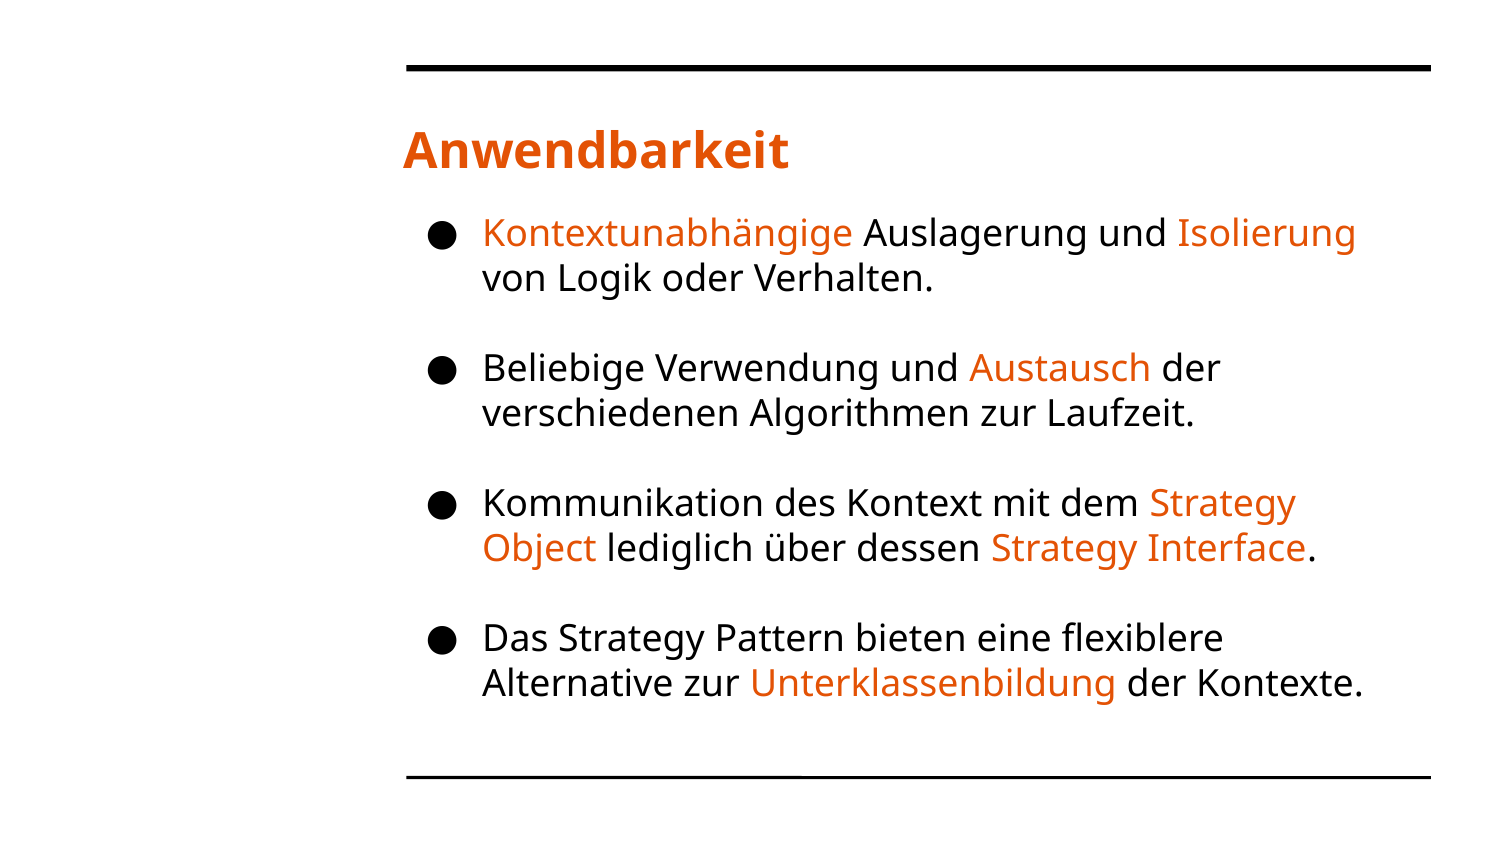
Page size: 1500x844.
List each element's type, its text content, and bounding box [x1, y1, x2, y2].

title Anwendbarkeit [389, 103, 1428, 194]
subtitle Kontextunabhängige Auslagerung und Isolierung von Logik oder Verhalten. Beliebige Verwendung und Austausch der verschiedenen Algorithmen zur Laufzeit. Kommunikation des Kontext mit dem Strategy Object lediglich über dessen Strategy Interface. Das Strategy Pattern bieten eine flexiblere Alternative zur Unterklassenbildung der Kontexte. [392, 193, 1431, 735]
